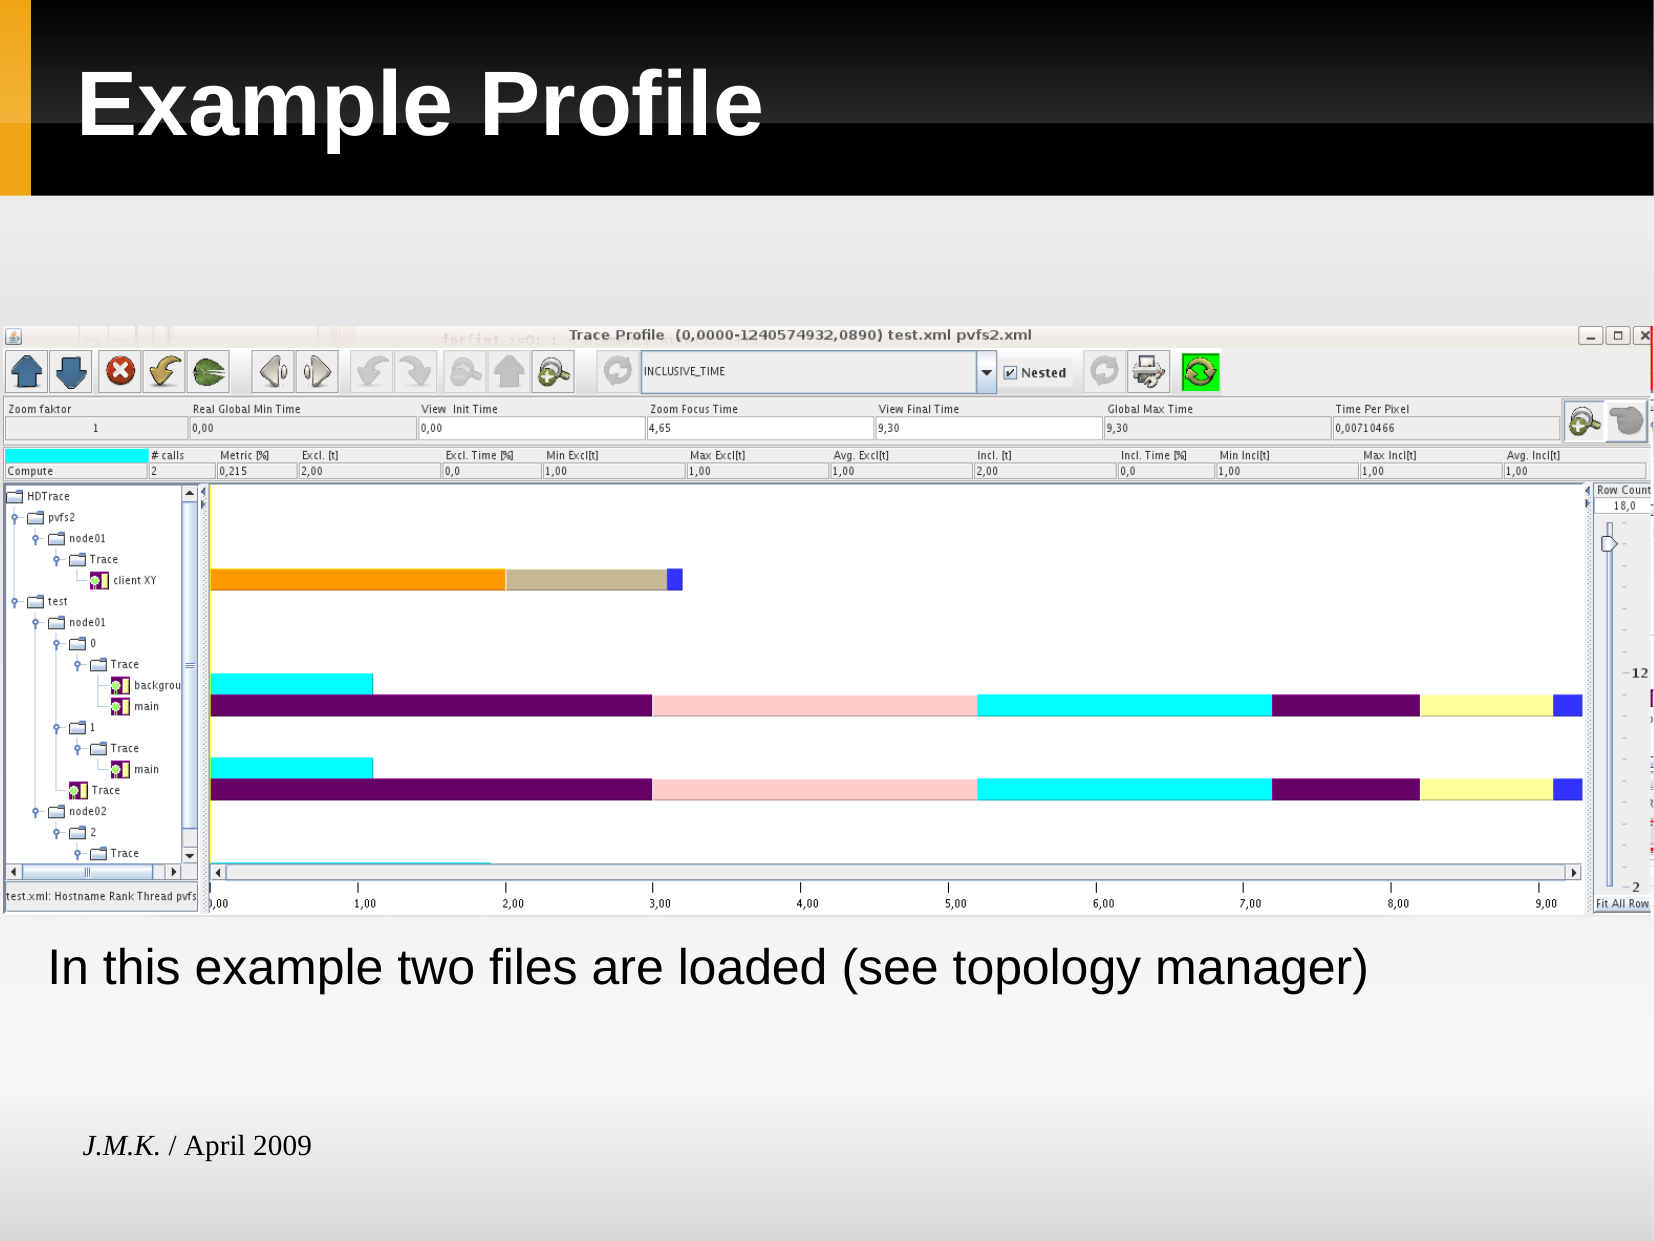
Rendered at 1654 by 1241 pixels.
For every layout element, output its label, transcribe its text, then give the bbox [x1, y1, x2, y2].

picture [0, 0, 1654, 1241]
list In this example two files are loaded (see topology manager) [47, 938, 1536, 1028]
title Example Profile [76, 0, 1565, 208]
